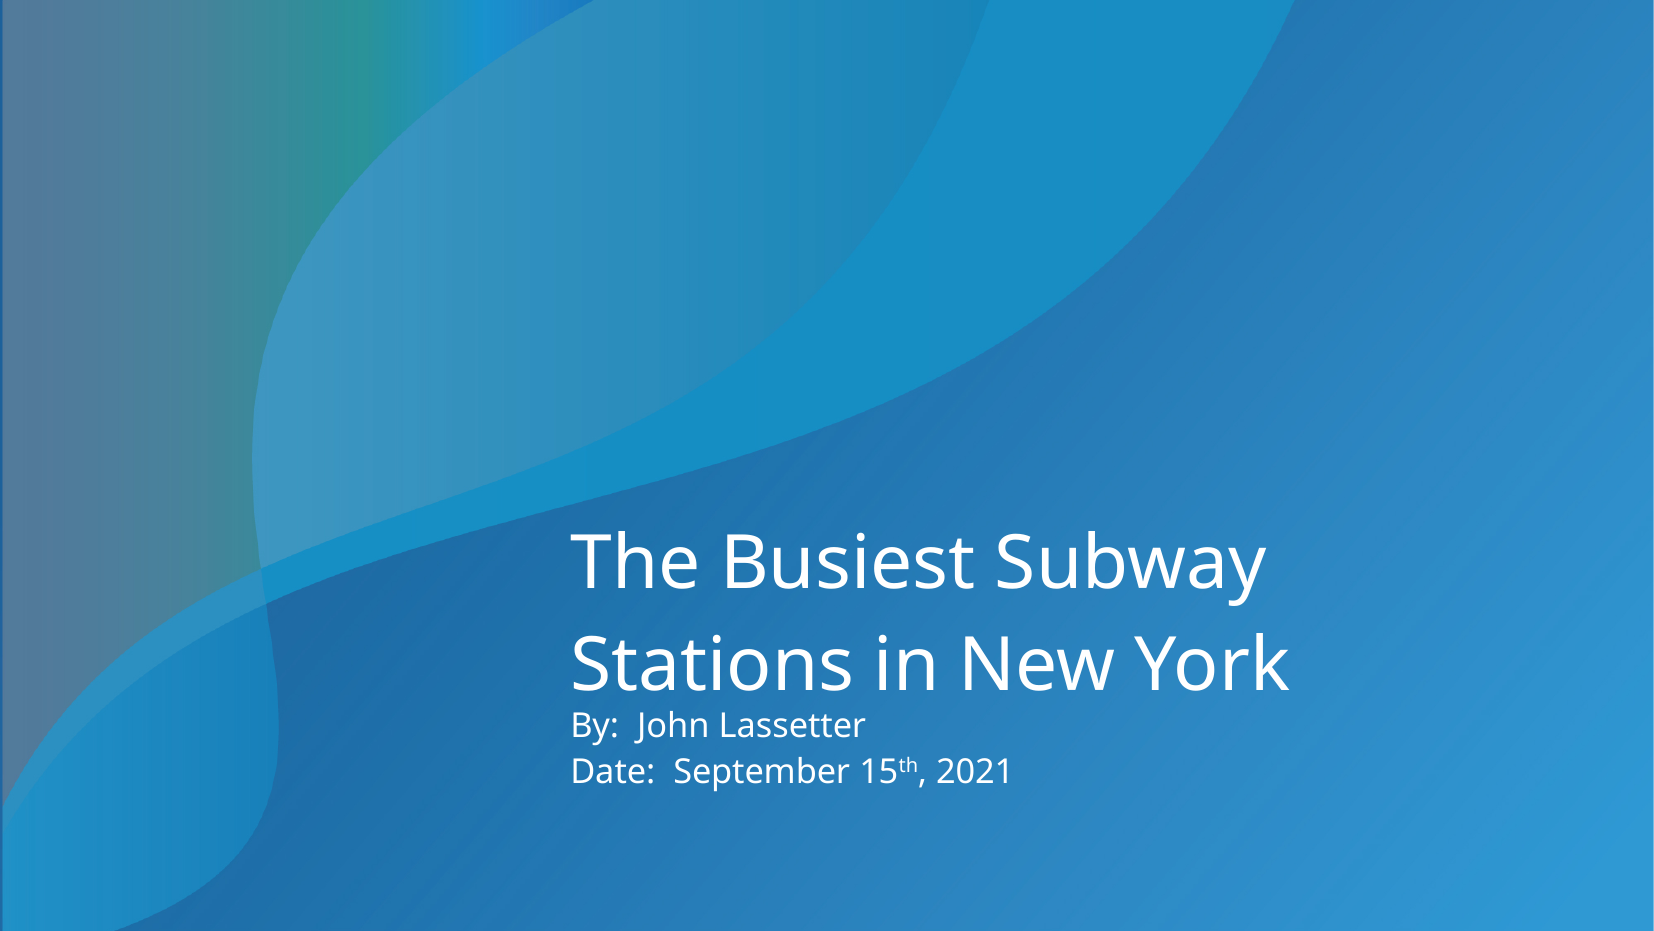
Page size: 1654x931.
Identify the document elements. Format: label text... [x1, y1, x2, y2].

picture [0, 0, 1654, 931]
title The Busiest Subway Stations in New York [570, 522, 1497, 698]
subtitle By: John Lassetter Date: September 15th, 2021 [570, 695, 1262, 800]
